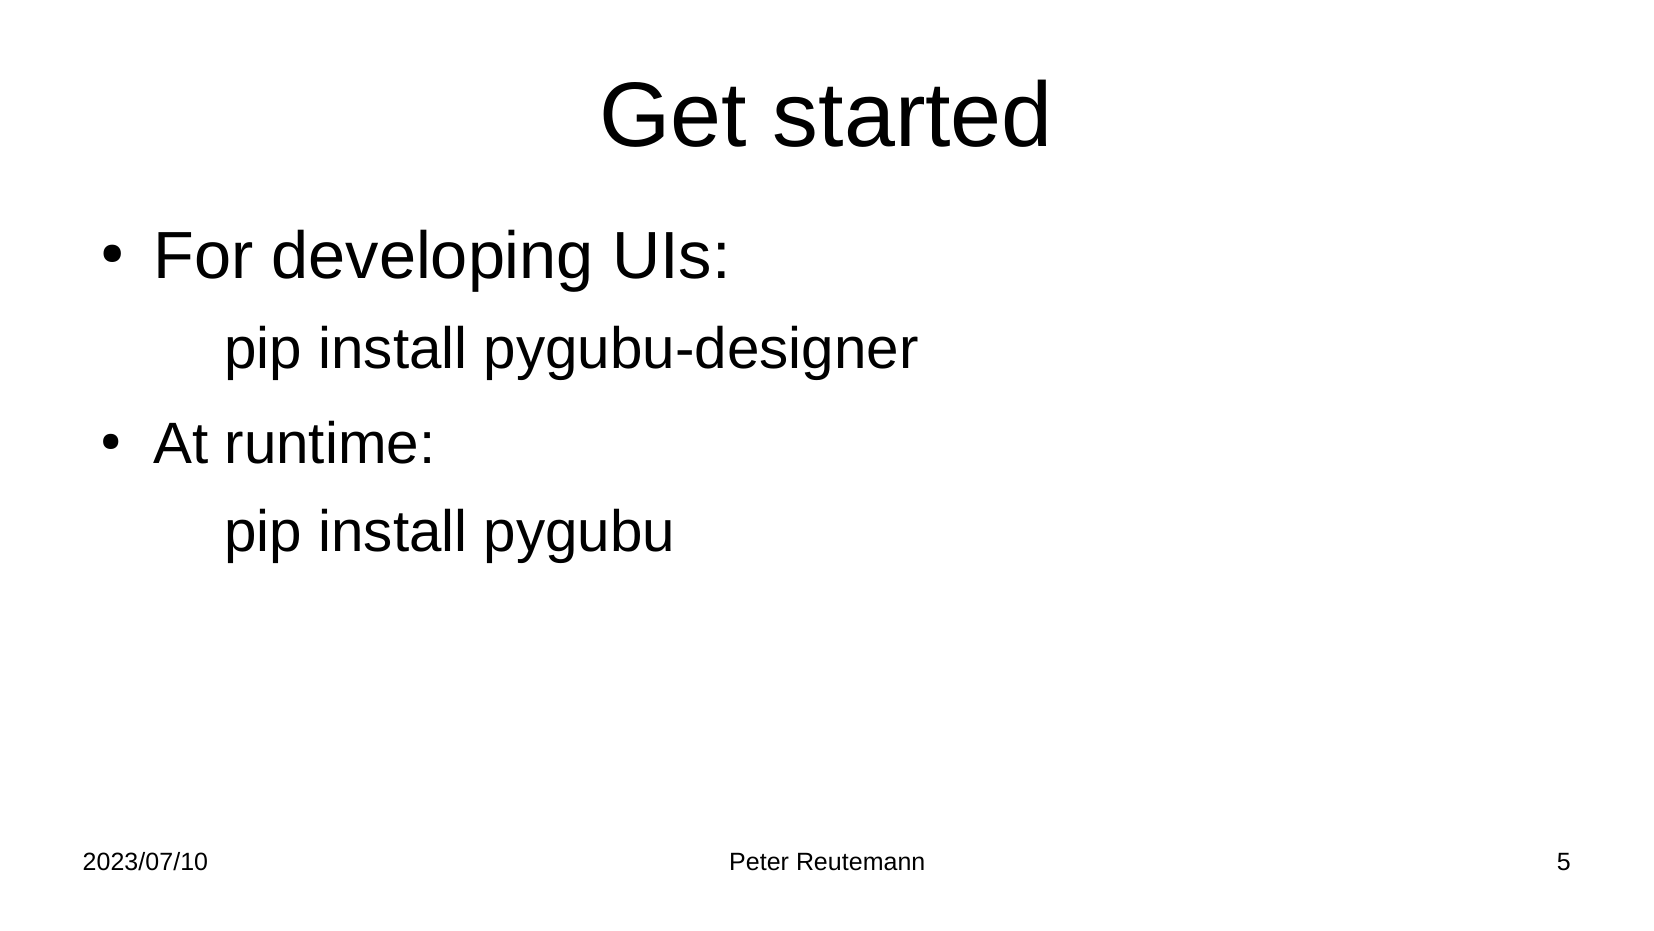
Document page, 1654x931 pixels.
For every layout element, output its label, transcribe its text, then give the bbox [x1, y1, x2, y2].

list For developing UIs: pip install pygubu-designer At runtime: pip install pygubu [82, 217, 1571, 758]
title Get started [82, 37, 1571, 193]
